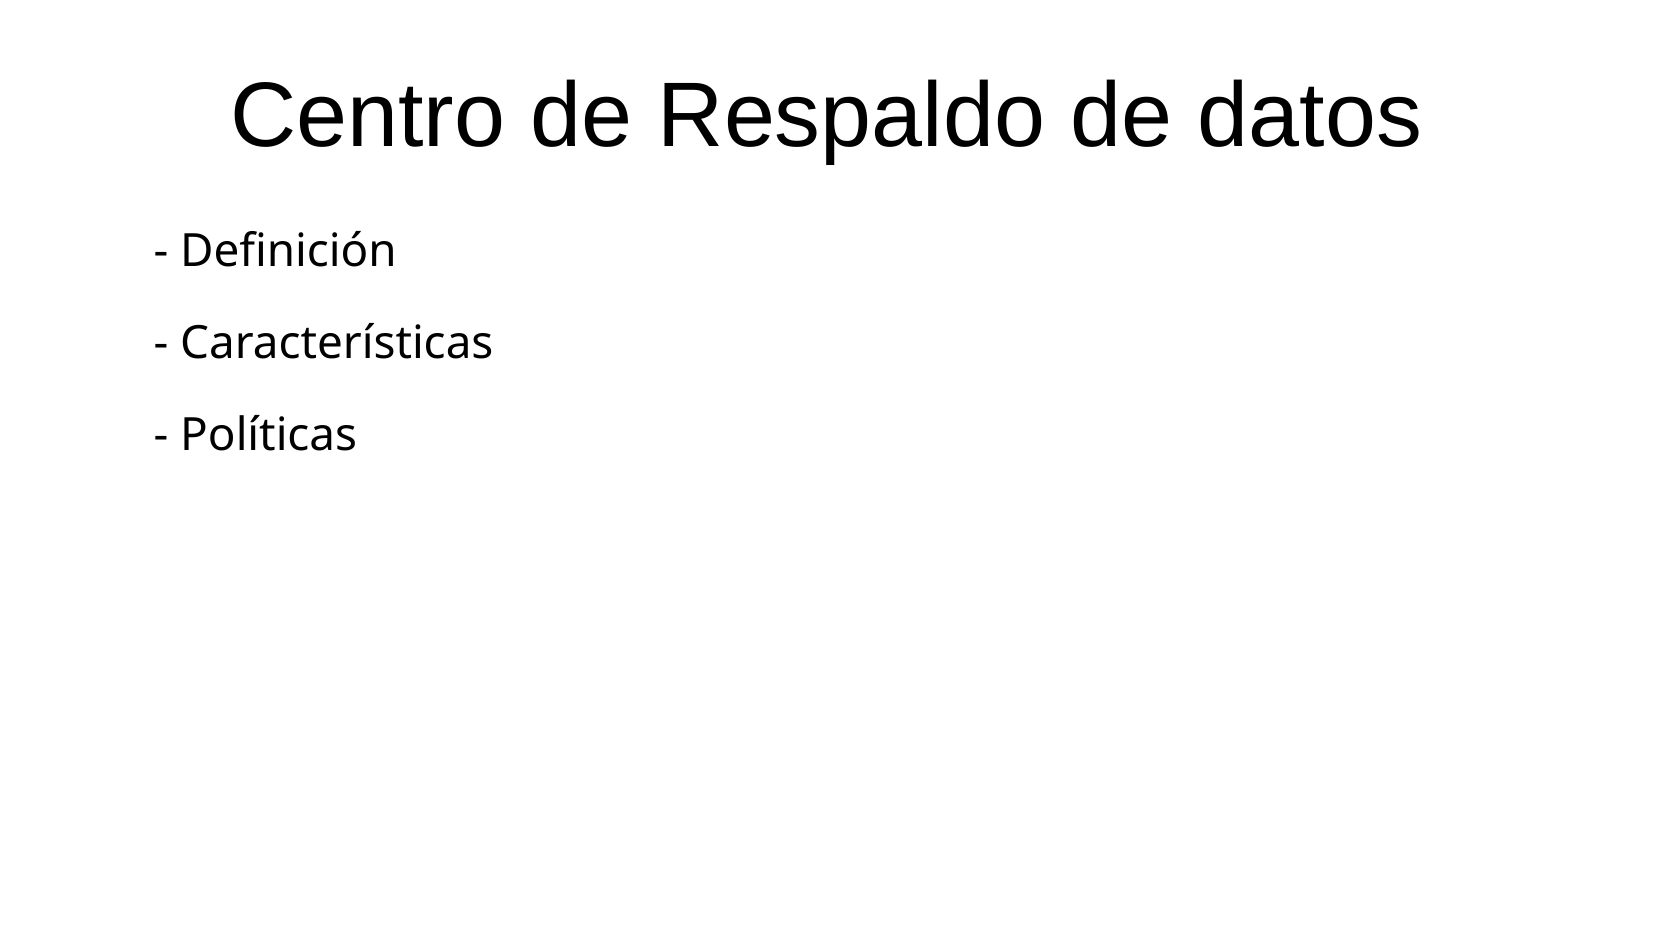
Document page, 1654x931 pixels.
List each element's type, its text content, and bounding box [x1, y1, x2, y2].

list - Definición - Características - Políticas [82, 217, 1571, 758]
title Centro de Respaldo de datos [82, 37, 1571, 193]
